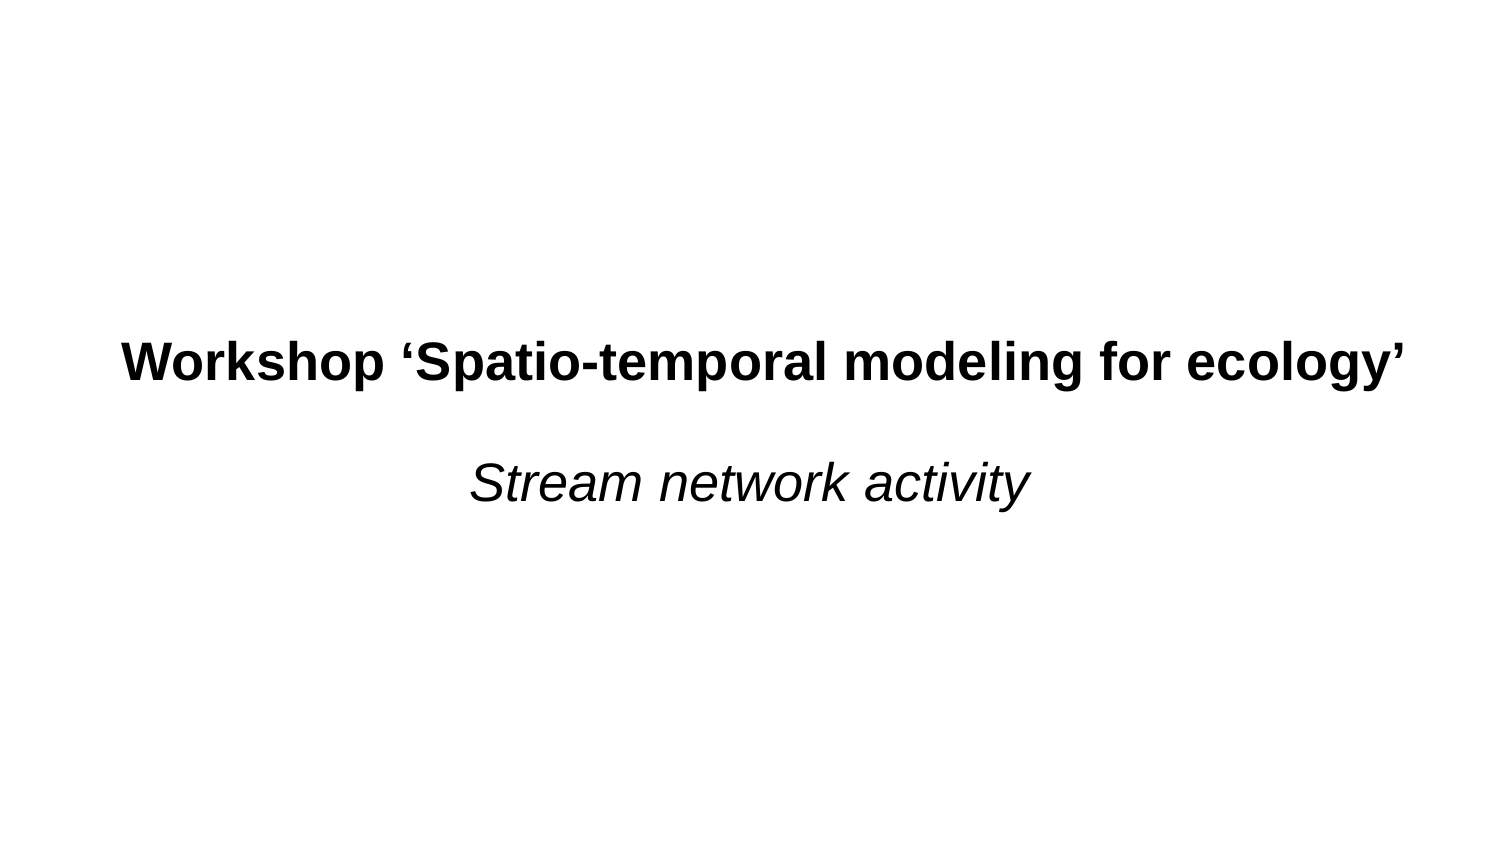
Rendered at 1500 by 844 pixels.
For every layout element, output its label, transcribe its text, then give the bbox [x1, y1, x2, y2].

title Workshop ‘Spatio-temporal modeling for ecology’ Stream network activity [51, 253, 1449, 591]
